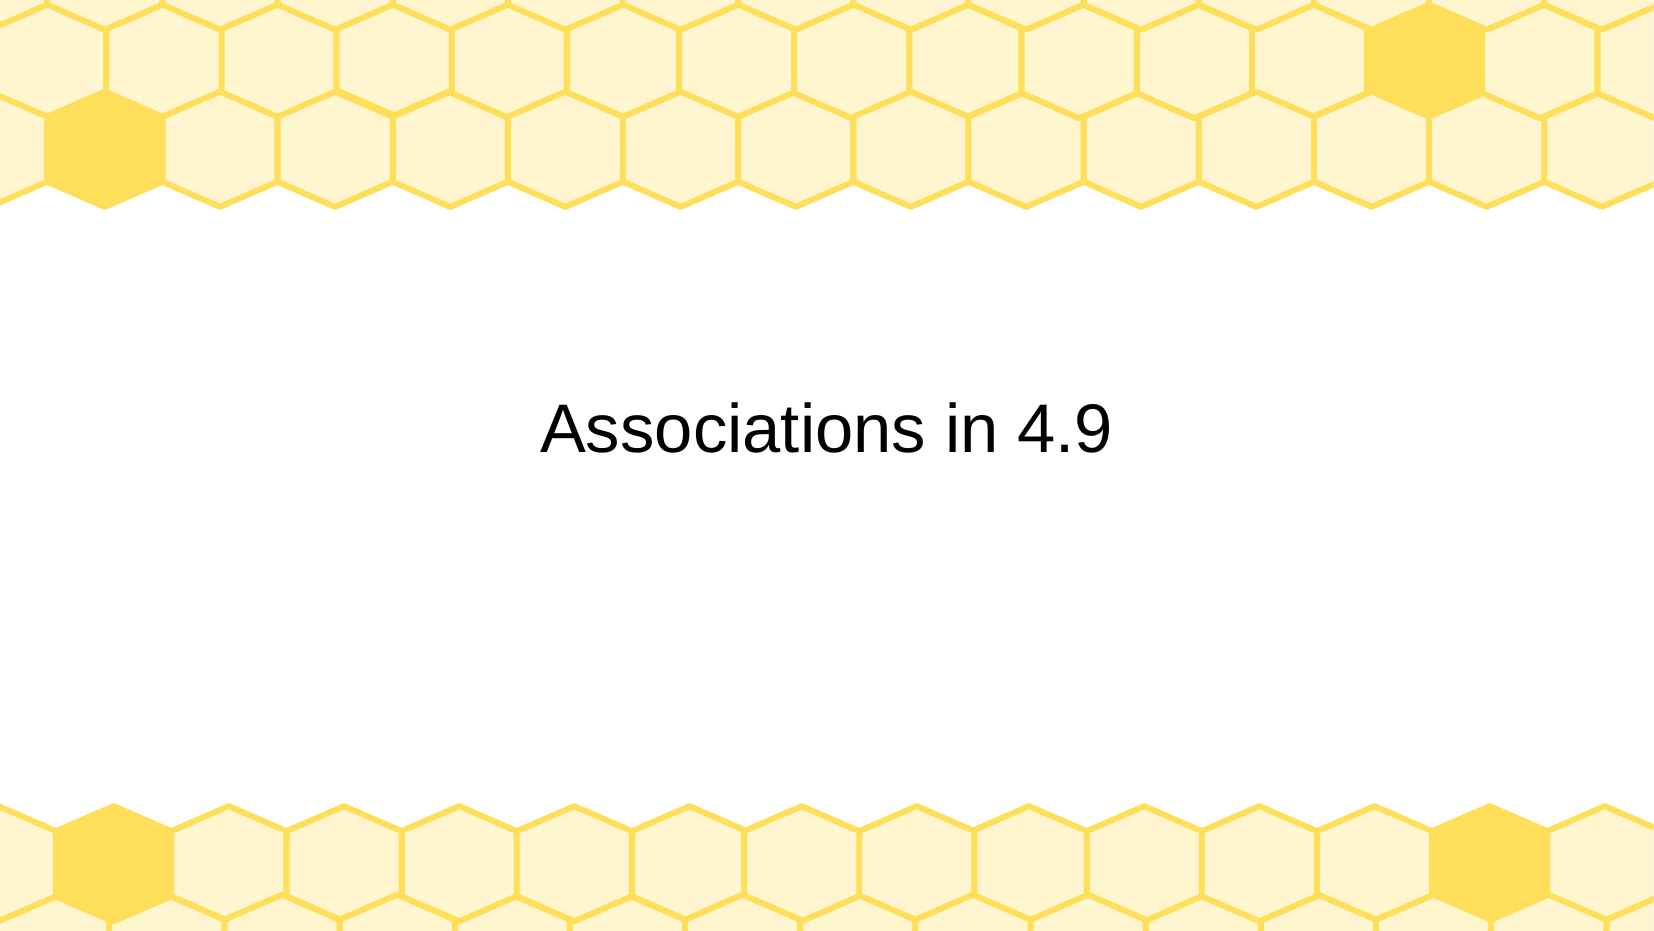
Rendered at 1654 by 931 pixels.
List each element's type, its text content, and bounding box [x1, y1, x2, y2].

title Associations in 4.9 [88, 324, 1565, 532]
